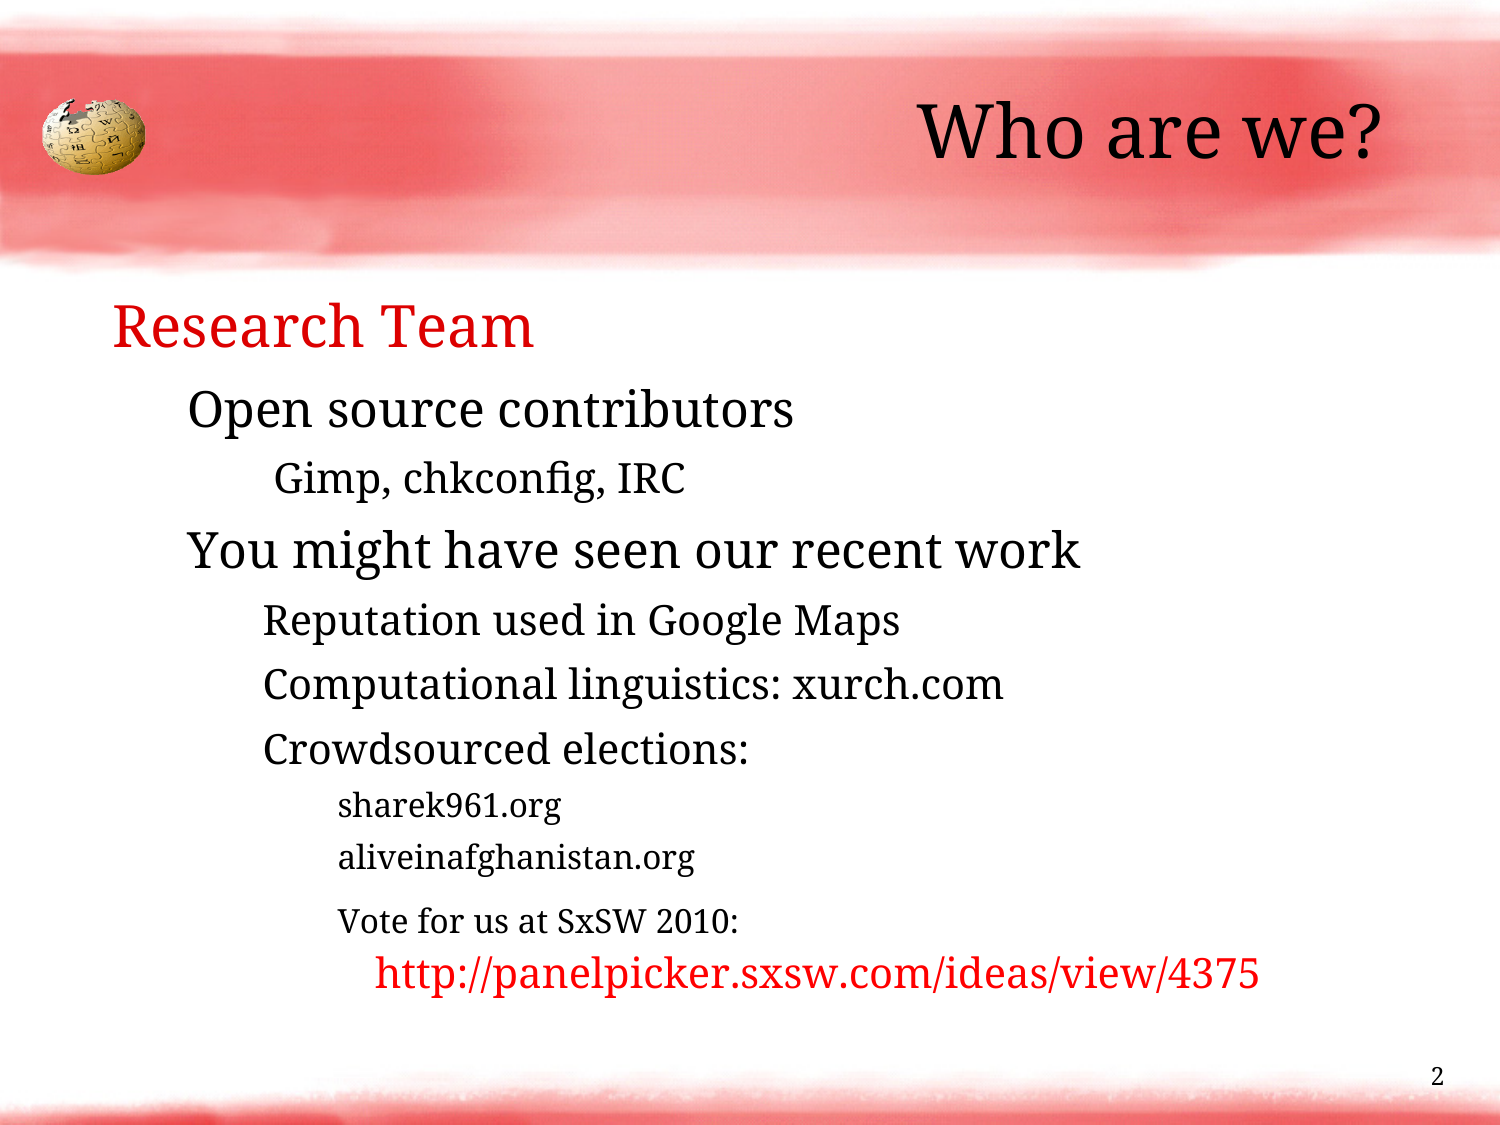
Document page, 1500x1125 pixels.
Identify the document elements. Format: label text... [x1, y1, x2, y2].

title Who are we? [112, 37, 1384, 222]
picture [0, 0, 1500, 1125]
list Research Team Open source contributors Gimp, chkconfig, IRC You might have seen our recent work Reputation used in Google Maps Computational linguistics: xurch.com Crowdsourced elections: sharek961.org aliveinafghanistan.org Vote for us at SxSW 2010: http://panelpicker.sxsw.com/ideas/view/4375 [112, 287, 1388, 1047]
